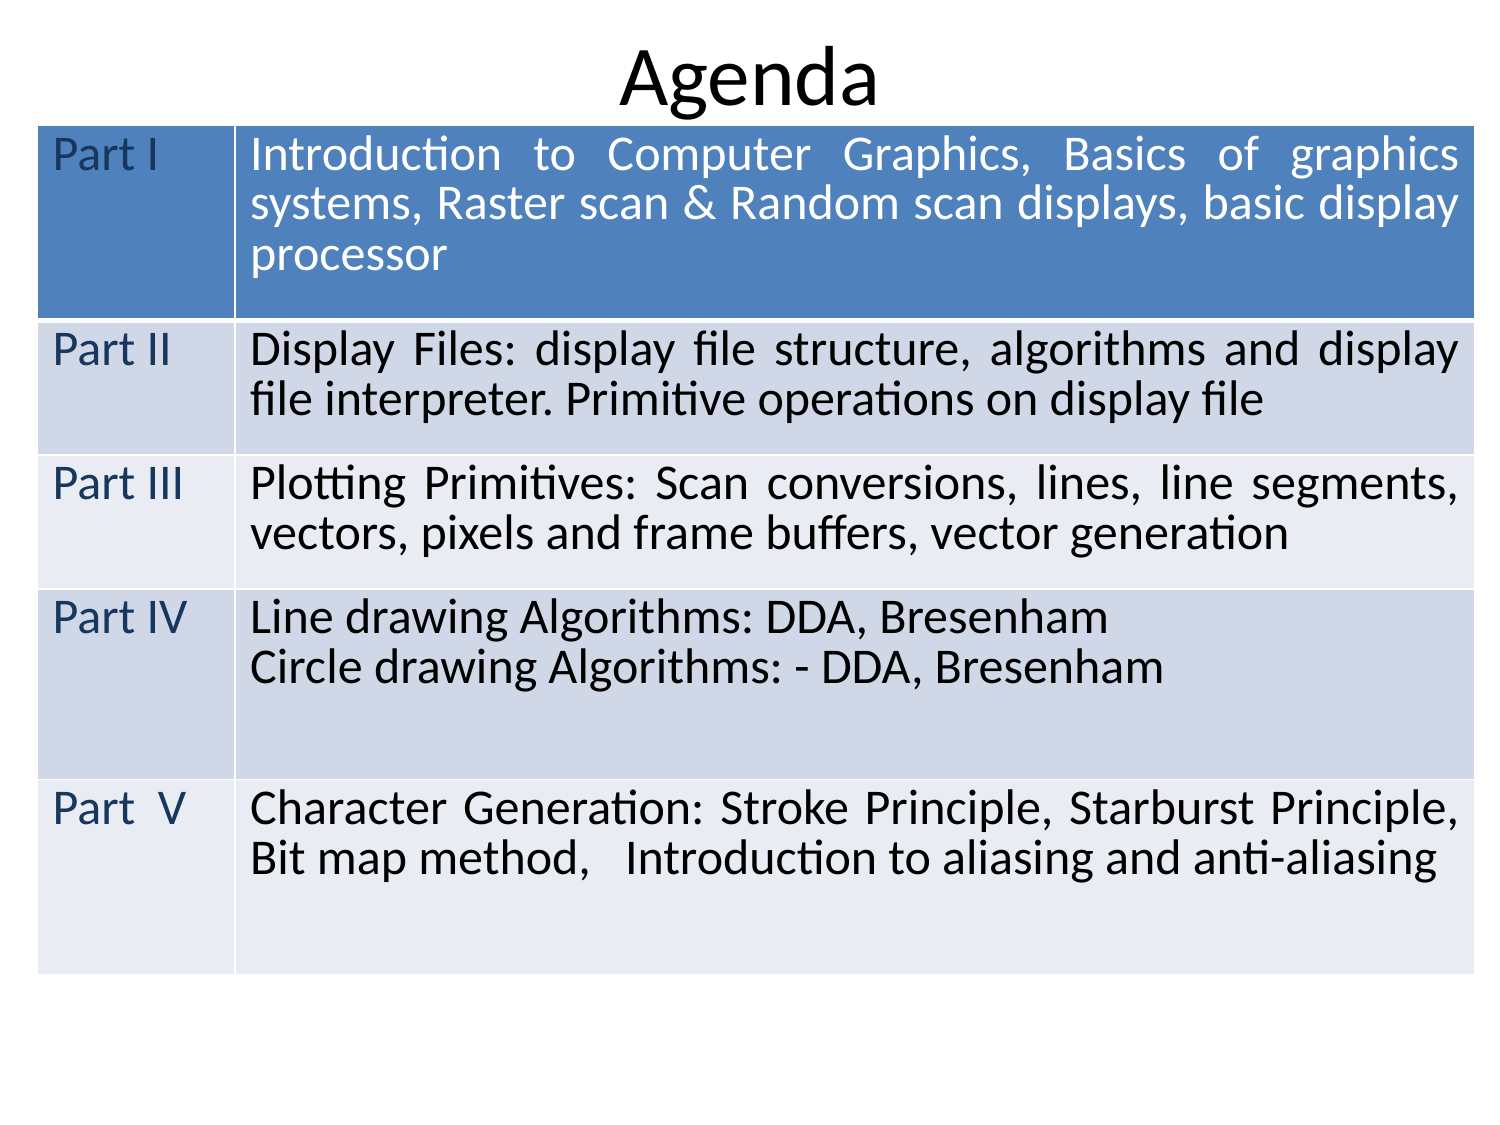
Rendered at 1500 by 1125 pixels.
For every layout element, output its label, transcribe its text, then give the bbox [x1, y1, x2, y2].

table_cell Display Files: display file structure, algorithms and display file interpreter. Primitive operations on display file [236, 323, 1474, 454]
table_header Introduction to Computer Graphics, Basics of graphics systems, Raster scan & Random scan displays, basic display processor [236, 126, 1474, 318]
table_header Part I [38, 126, 234, 318]
table_cell Part III [38, 456, 234, 588]
table_cell Part V [38, 780, 234, 974]
table_cell Character Generation: Stroke Principle, Starburst Principle, Bit map method, Introduction to aliasing and anti-aliasing [236, 780, 1474, 974]
table_cell Part II [38, 323, 234, 454]
title Agenda [75, 12, 1425, 124]
table_cell Part IV [38, 590, 234, 779]
table_cell Line drawing Algorithms: DDA, Bresenham Circle drawing Algorithms: - DDA, Bresenham [236, 590, 1474, 779]
table_cell Plotting Primitives: Scan conversions, lines, line segments, vectors, pixels and frame buffers, vector generation [236, 456, 1474, 588]
